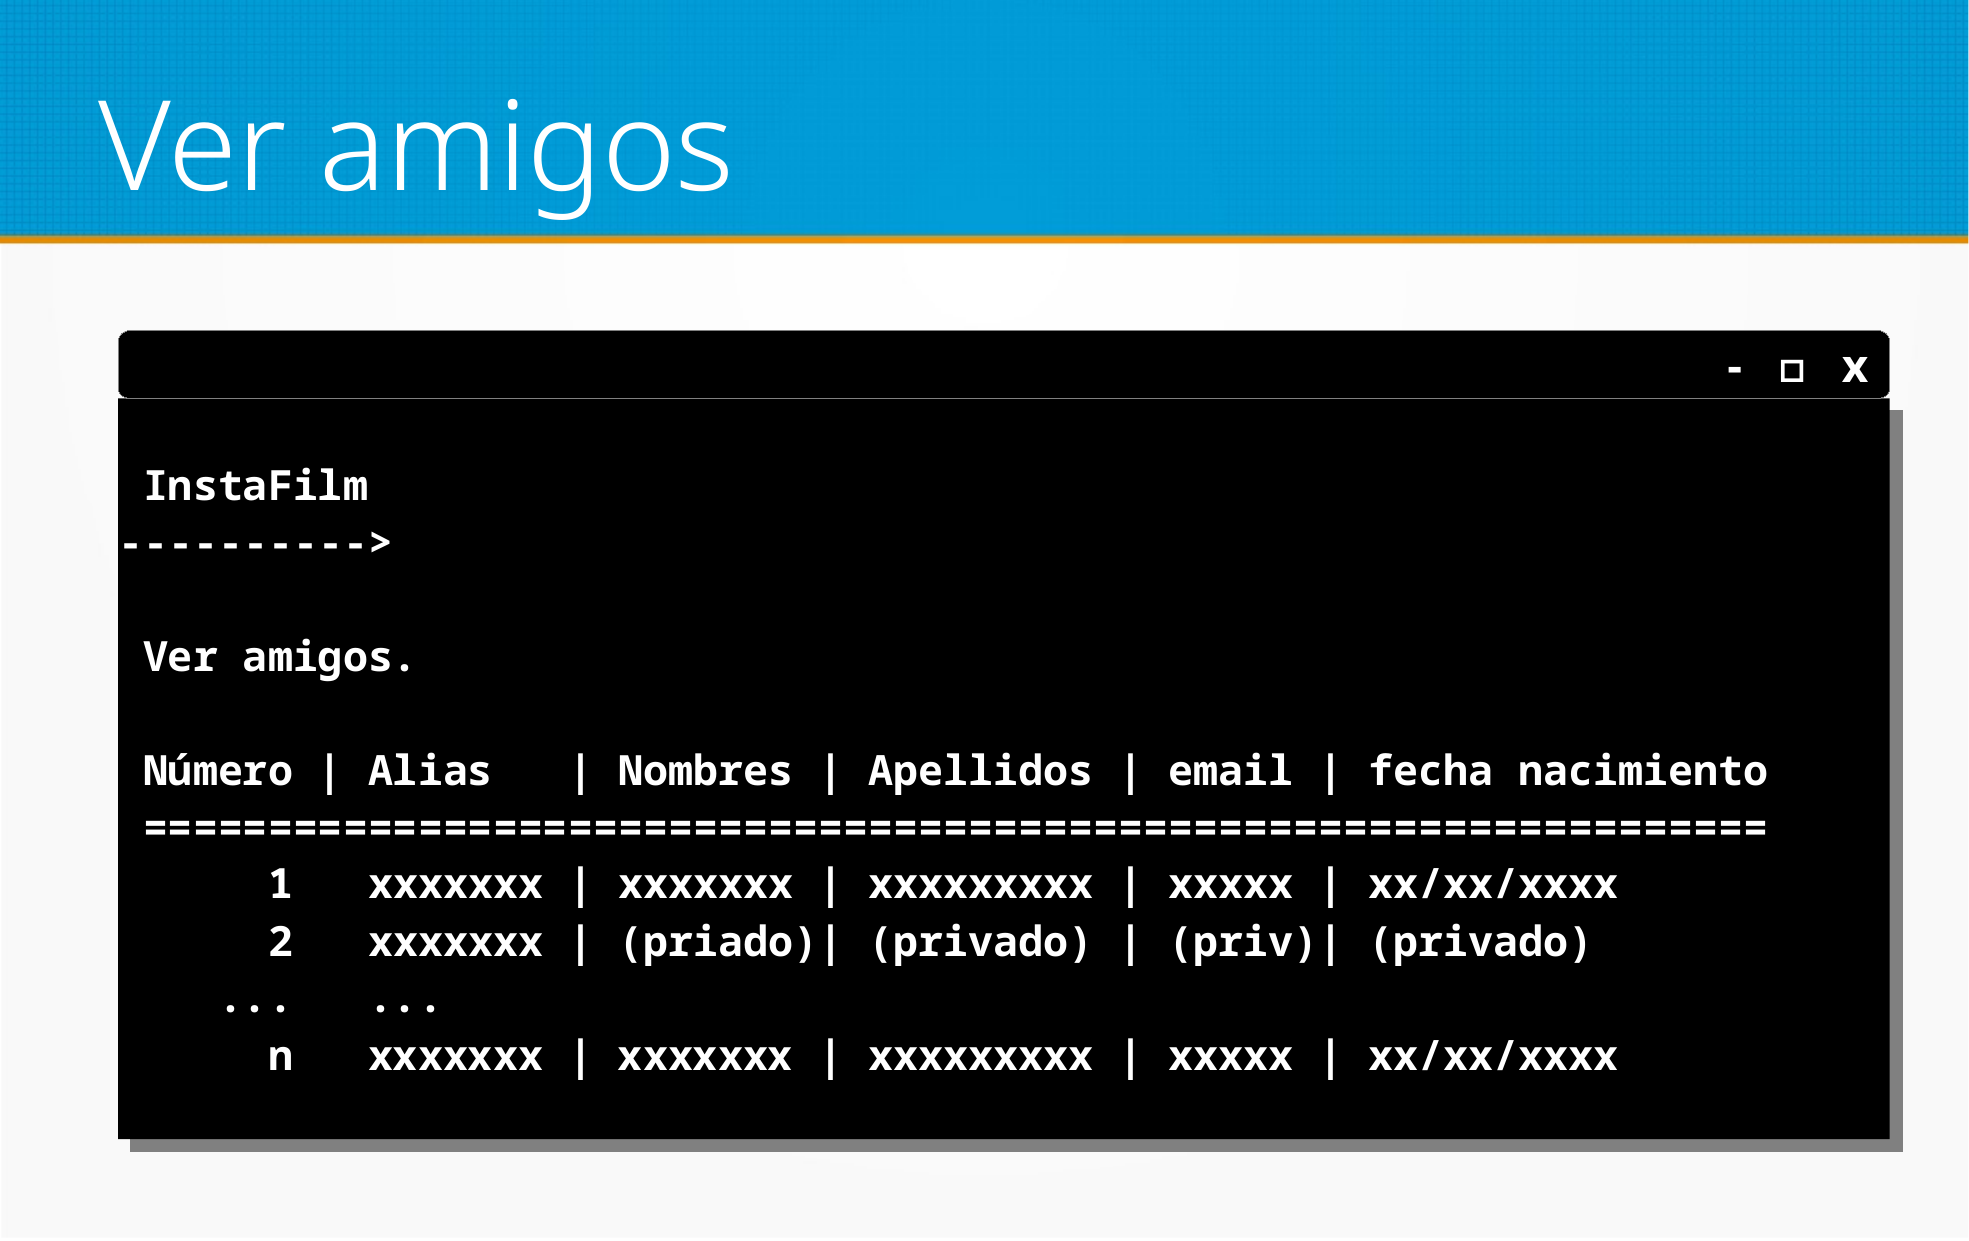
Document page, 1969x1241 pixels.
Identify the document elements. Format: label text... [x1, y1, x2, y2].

text_box InstaFilm ----------> Ver amigos. Número | Alias | Nombres | Apellidos | email | fecha nacimiento ================================================================= 1 xxxxxxx | xxxxxxx | xxxxxxxxx | xxxxx | xx/xx/xxxx 2 xxxxxxx | (priado)| (privado) | (priv)| (privado) ... ... n xxxxxxx | xxxxxxx | xxxxxxxxx | xxxxx | xx/xx/xxxx [118, 398, 1890, 1123]
text_box - □ x [118, 330, 1890, 399]
title Ver amigos [98, 19, 1870, 227]
picture [0, 233, 1969, 1241]
